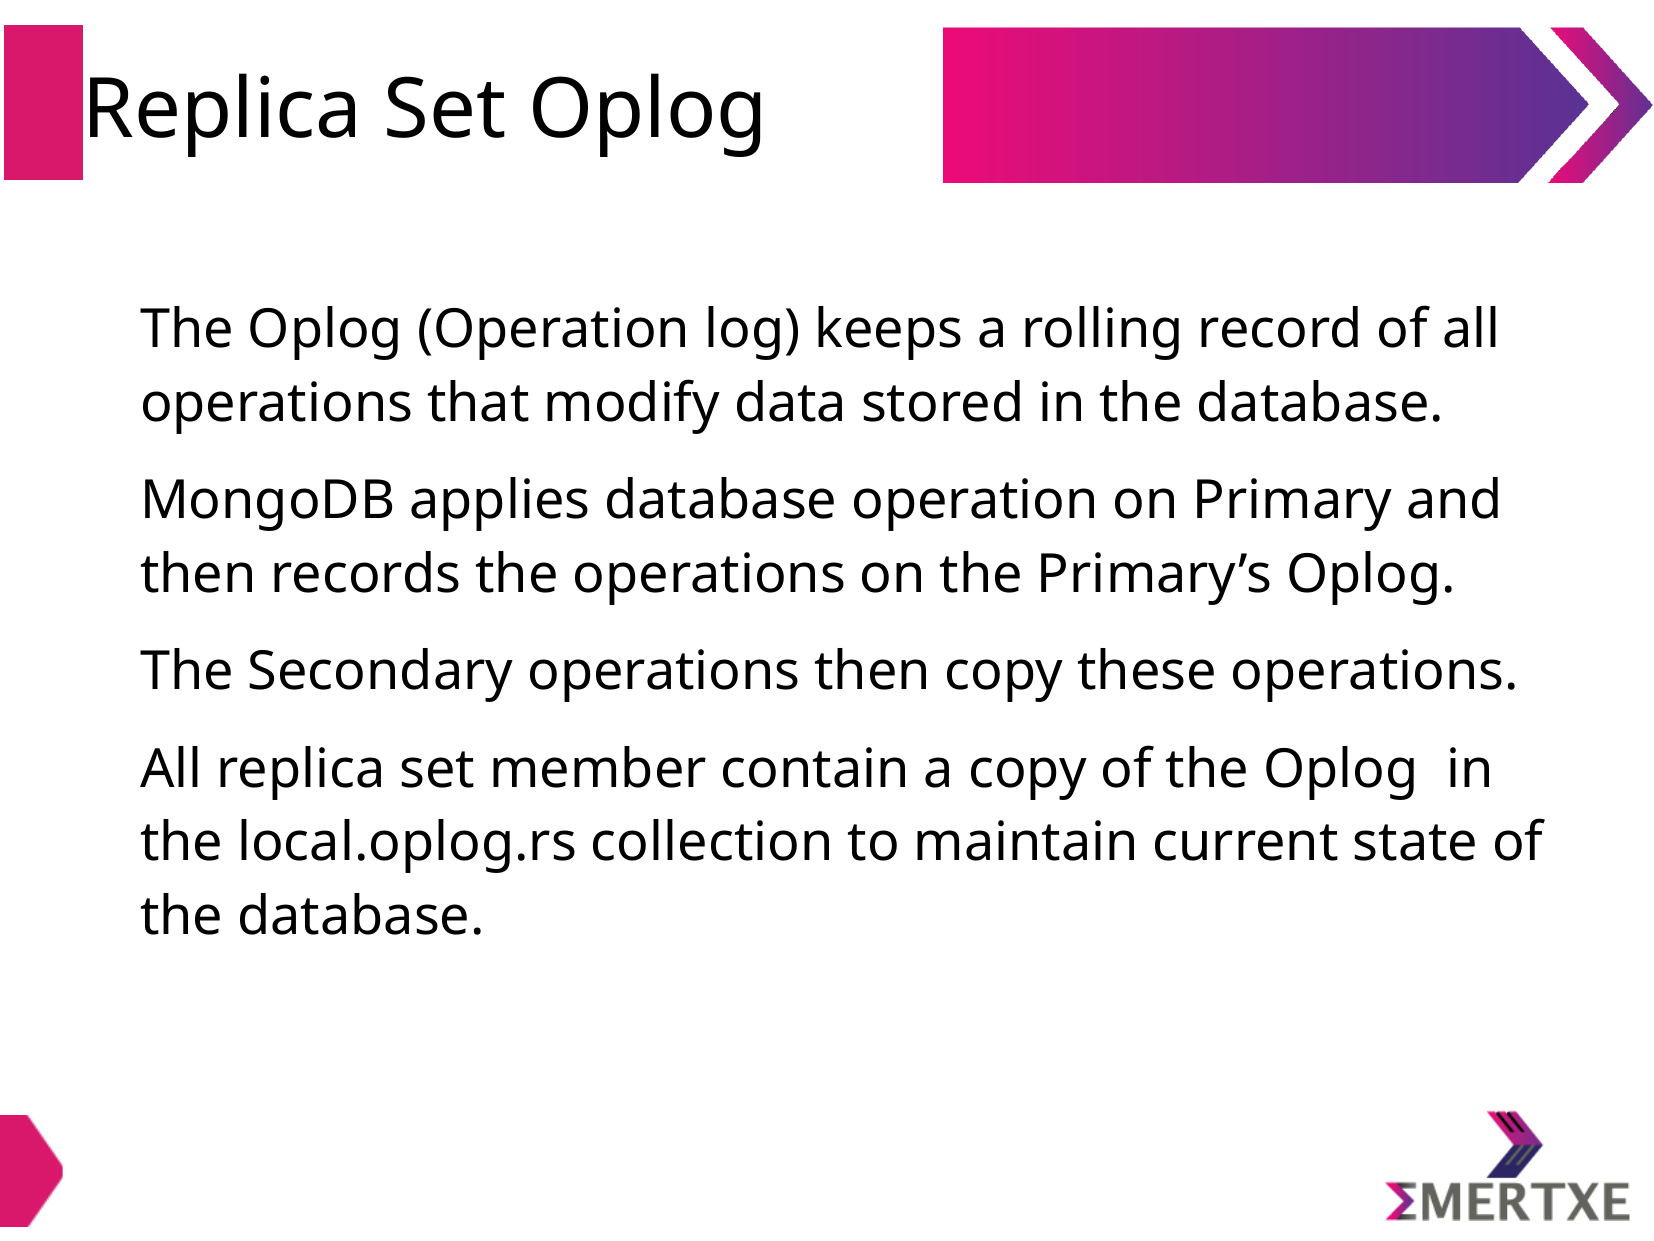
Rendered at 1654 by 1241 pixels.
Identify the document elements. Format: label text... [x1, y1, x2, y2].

picture [1385, 1107, 1631, 1221]
list The Oplog (Operation log) keeps a rolling record of all operations that modify data stored in the database. MongoDB applies database operation on Primary and then records the operations on the Primary’s Oplog. The Secondary operations then copy these operations. All replica set member contain a copy of the Oplog in the local.oplog.rs collection to maintain current state of the database. [82, 290, 1571, 1010]
title Replica Set Oplog [82, 2, 1571, 210]
picture [1571, 27, 1653, 183]
